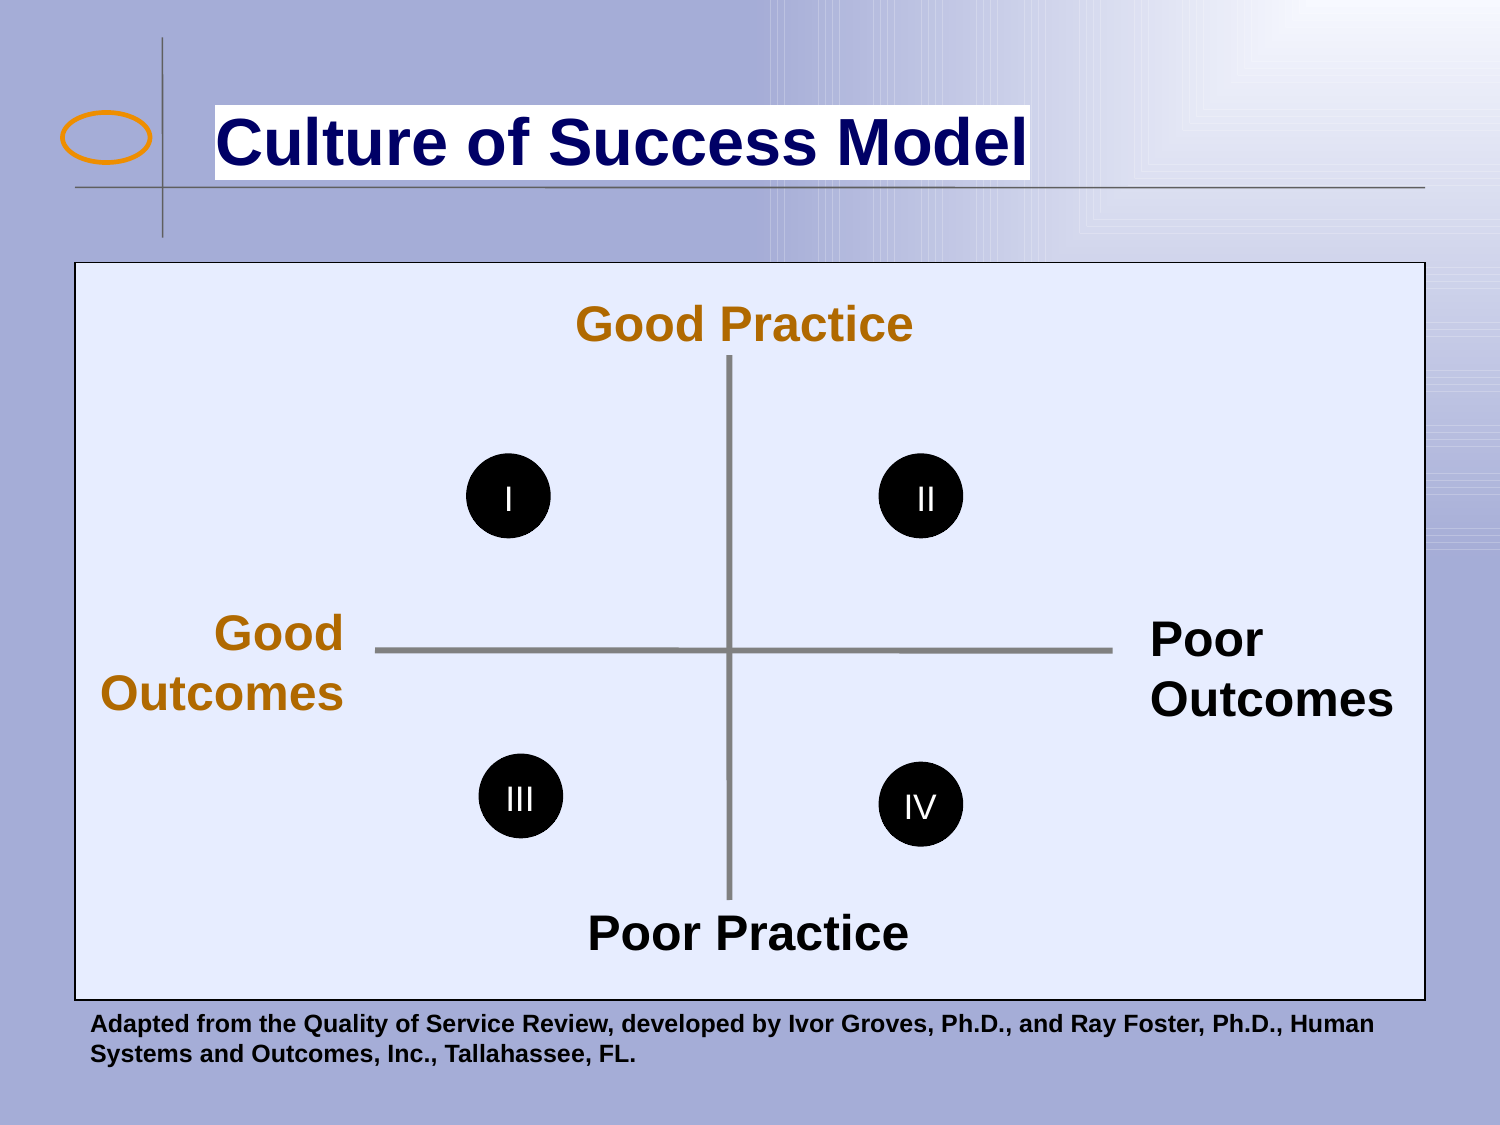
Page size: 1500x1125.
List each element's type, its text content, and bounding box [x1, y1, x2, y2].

text_box Poor Practice [587, 900, 912, 960]
text_box [75, 262, 1425, 999]
text_box Poor Outcomes [1150, 607, 1425, 727]
text_box II [916, 476, 936, 518]
text_box I [504, 476, 514, 518]
title Culture of Success Model [200, 45, 1426, 233]
text_box IV [904, 784, 937, 827]
text_box III [505, 776, 535, 819]
text_box Adapted from the Quality of Service Review, developed by Ivor Groves, Ph.D., and Ray Foster, Ph.D., Human Systems and Outcomes, Inc., Tallahassee, FL. [75, 999, 1426, 1075]
text_box Good Outcomes [100, 600, 350, 720]
text_box Good Practice [575, 292, 938, 352]
